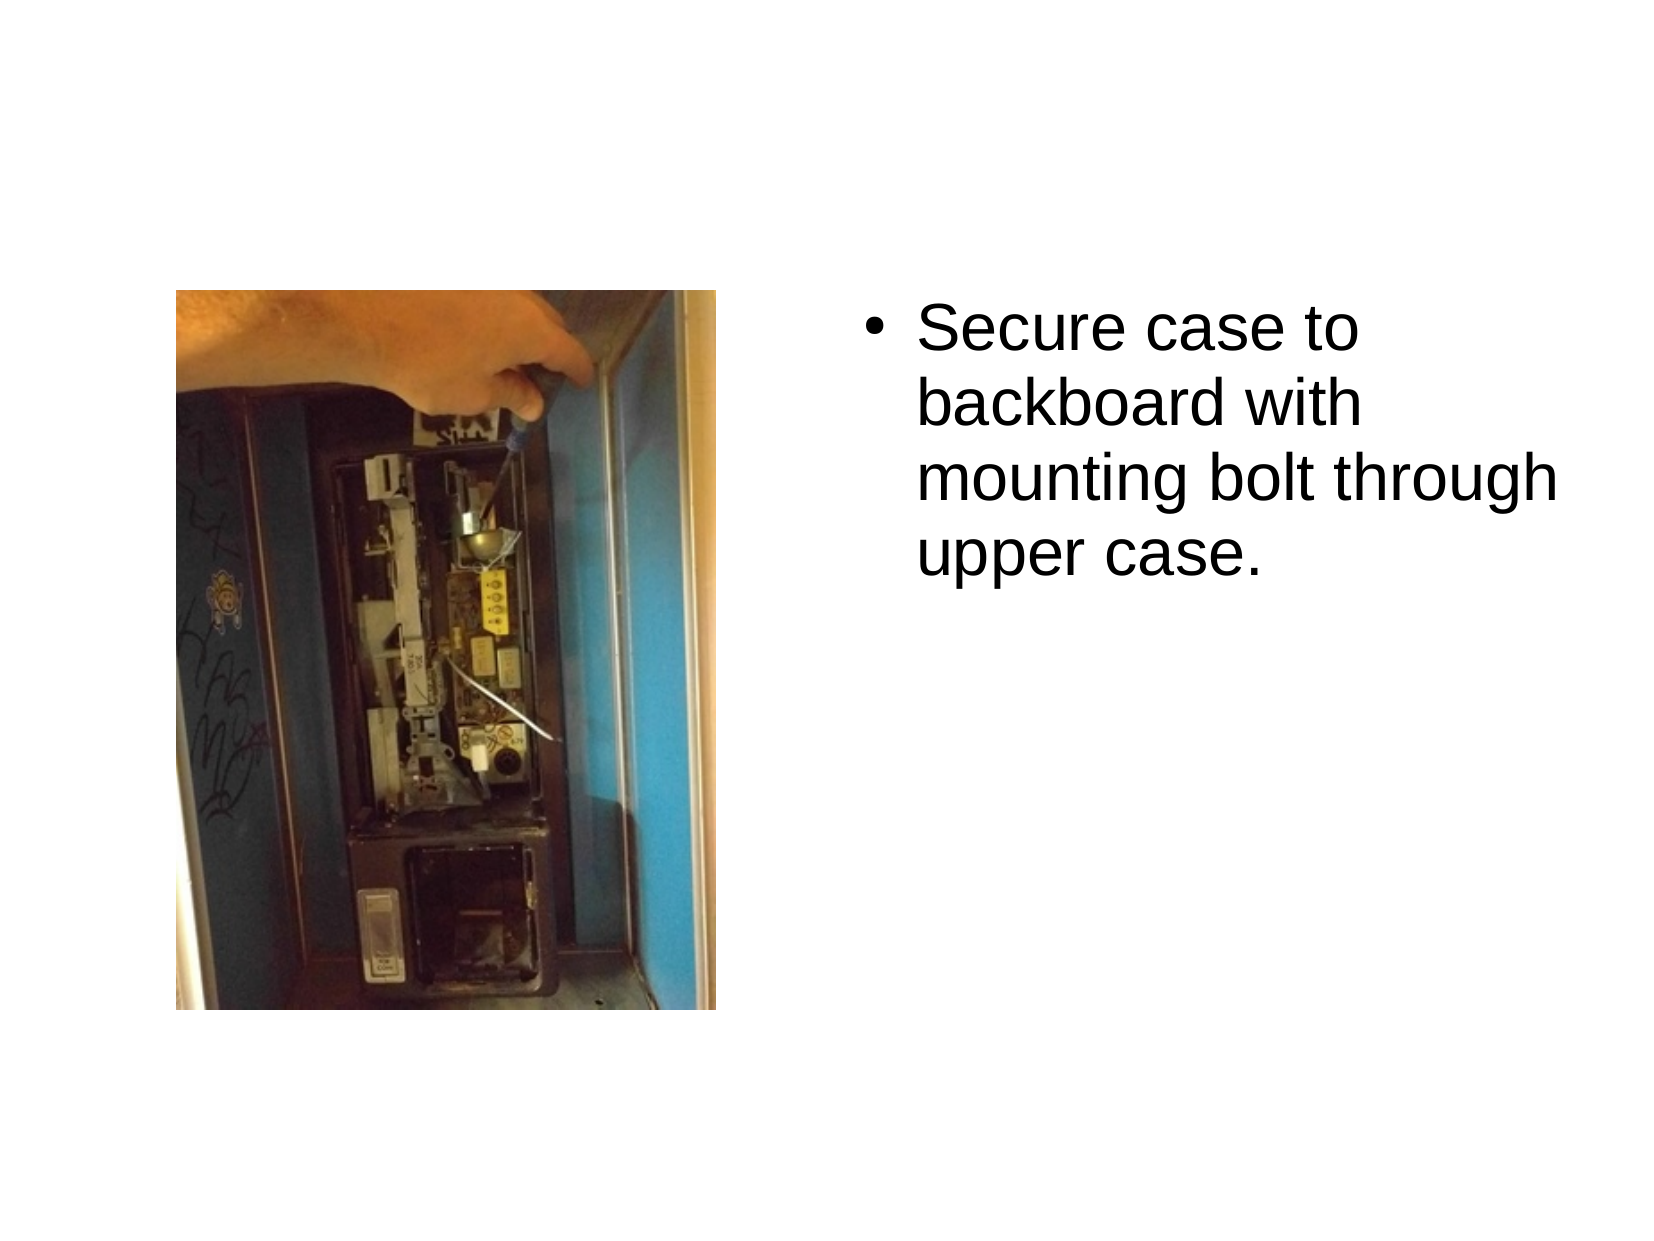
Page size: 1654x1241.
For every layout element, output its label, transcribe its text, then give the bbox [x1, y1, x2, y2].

picture [176, 290, 716, 1010]
list Secure case to backboard with mounting bolt through upper case. [845, 290, 1572, 1010]
